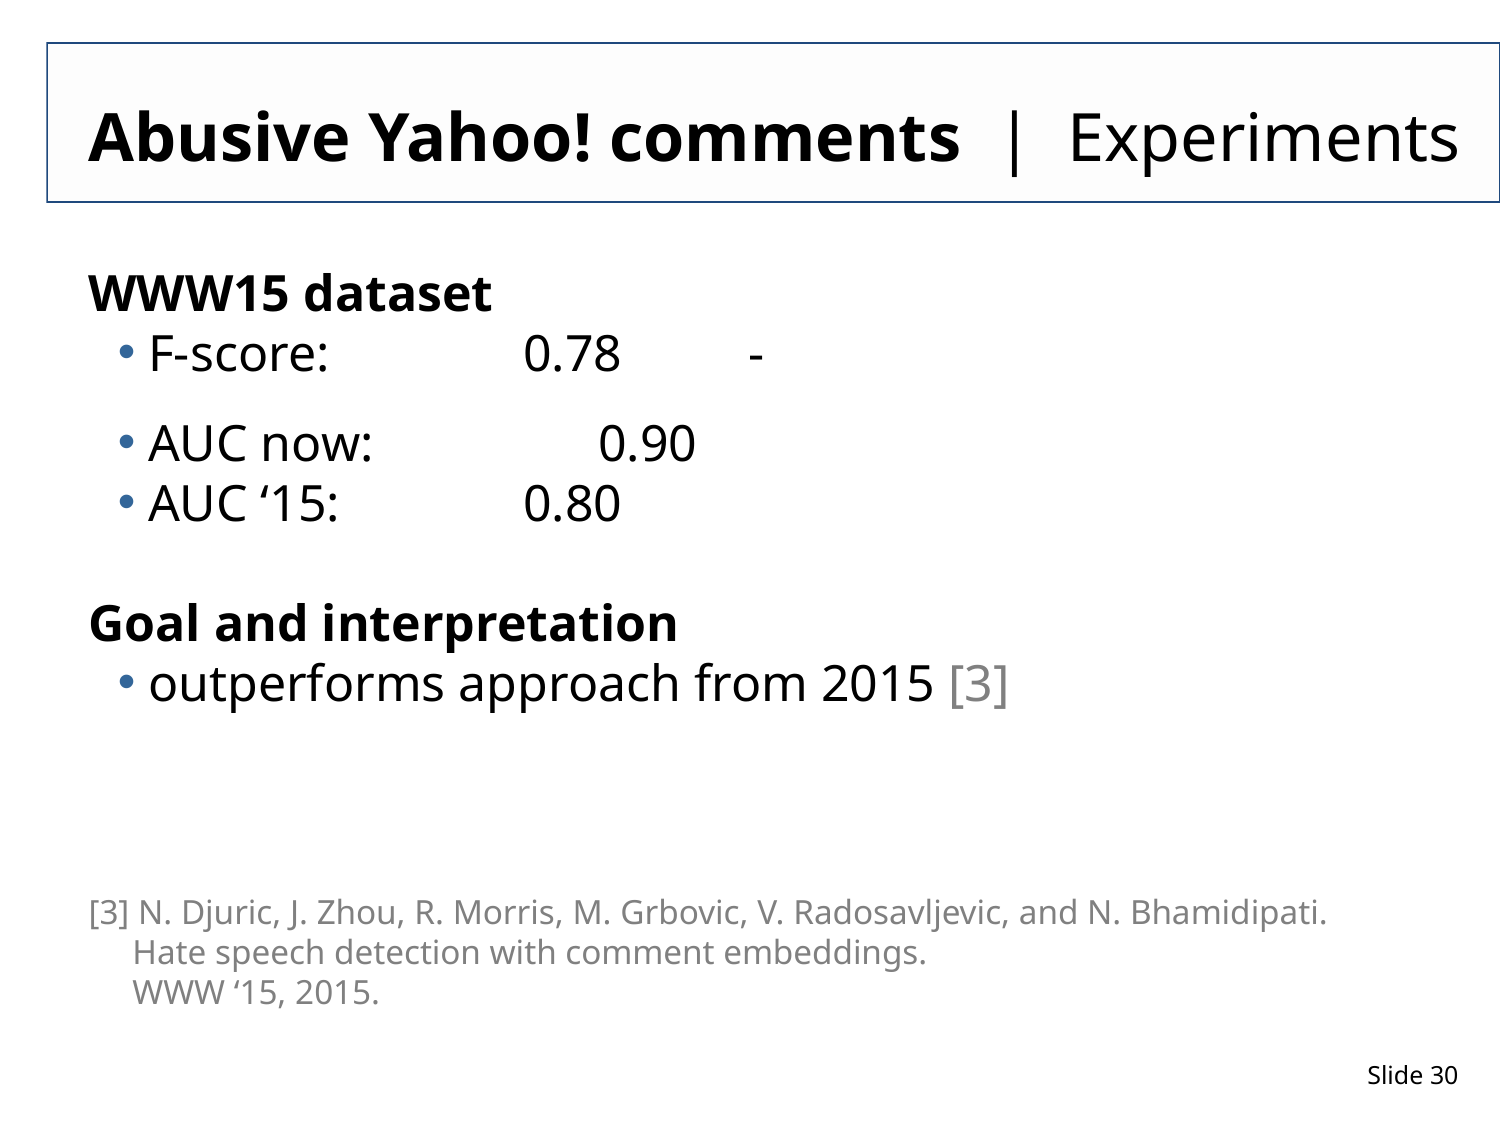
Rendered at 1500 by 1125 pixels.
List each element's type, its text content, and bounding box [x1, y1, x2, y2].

text_box Abusive Yahoo! comments | Experiments [88, 42, 1469, 176]
text_box WWW15 dataset F-score: 0.78 - AUC now: 0.90 AUC ‘15: 0.80 Goal and interpretation outperforms approach from 2015 [3] [3] N. Djuric, J. Zhou, R. Morris, M. Grbovic, V. Radosavljevic, and N. Bhamidipati. Hate speech detection with comment embeddings. WWW ‘15, 2015. [88, 260, 1435, 1029]
